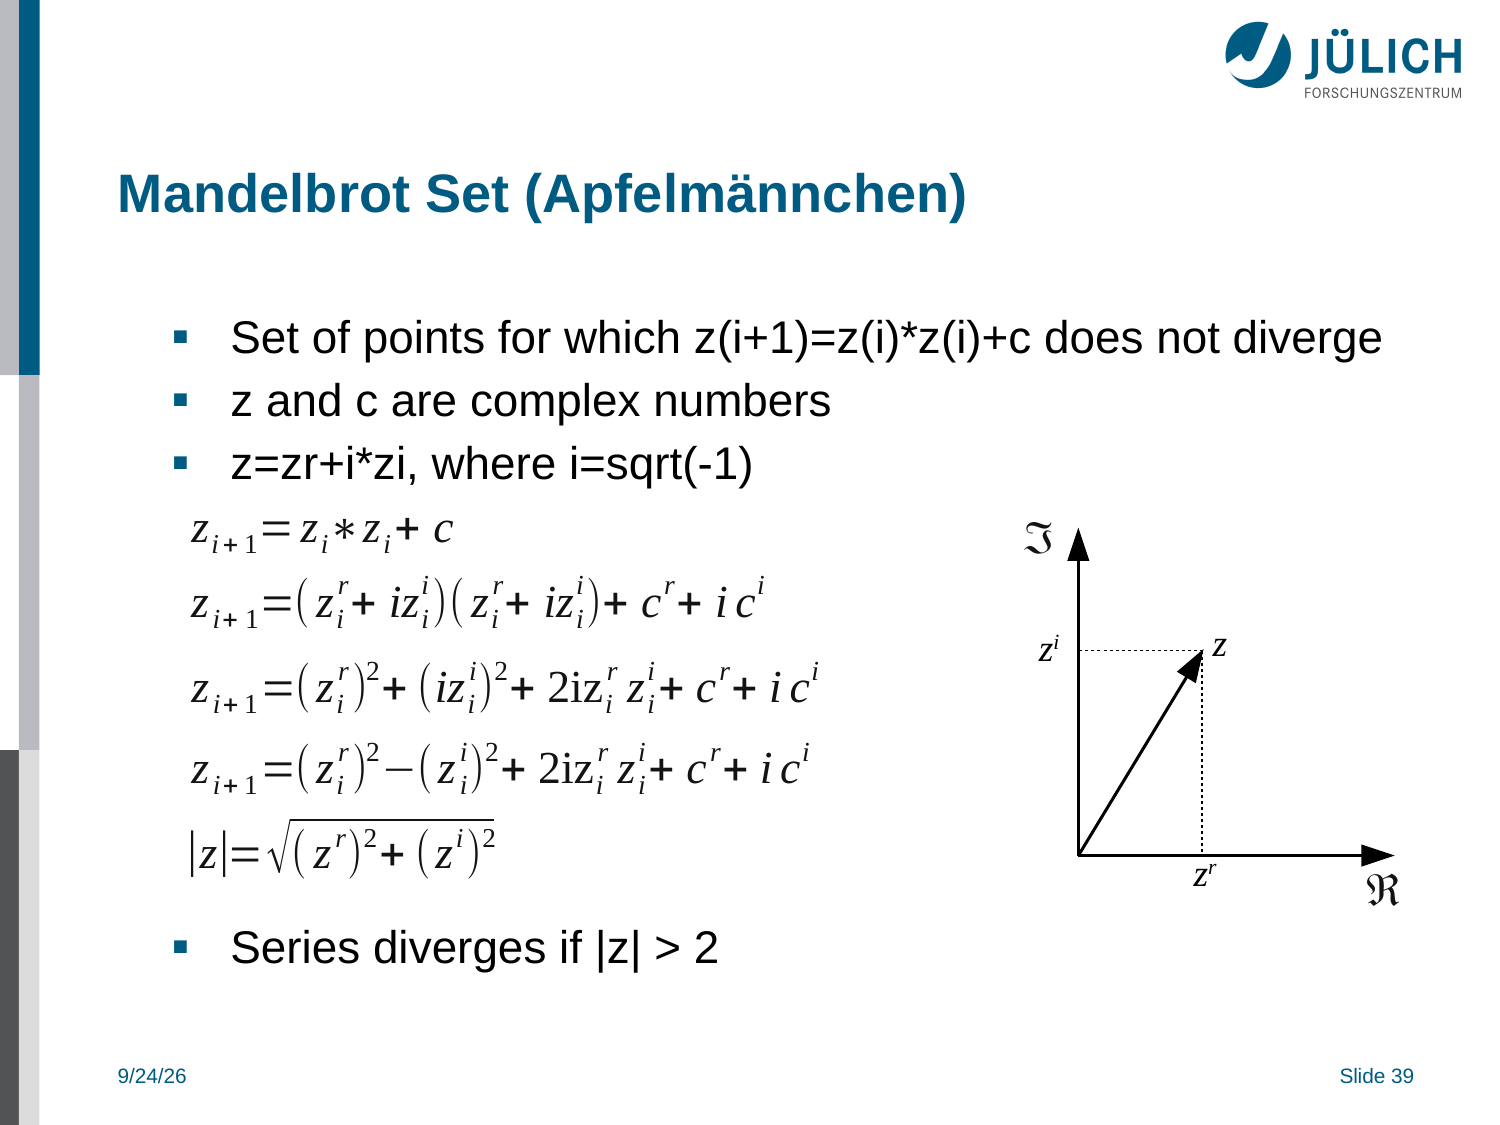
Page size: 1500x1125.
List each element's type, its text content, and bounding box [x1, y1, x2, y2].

chart [177, 817, 502, 883]
chart [181, 655, 826, 720]
chart [1016, 512, 1063, 564]
list Set of points for which z(i+1)=z(i)*z(i)+c does not diverge z and c are complex numbers z=zr+i*zi, where i=sqrt(-1) Series diverges if |z| > 2 [117, 312, 1393, 988]
text_box z [1197, 612, 1242, 672]
chart [181, 569, 771, 635]
picture [1224, 20, 1461, 98]
text_box zr [1178, 841, 1232, 902]
title Mandelbrot Set (Apfelmännchen) [117, 99, 1393, 288]
chart [181, 502, 459, 560]
text_box zi [1024, 616, 1075, 677]
chart [181, 736, 817, 801]
chart [1359, 864, 1479, 924]
